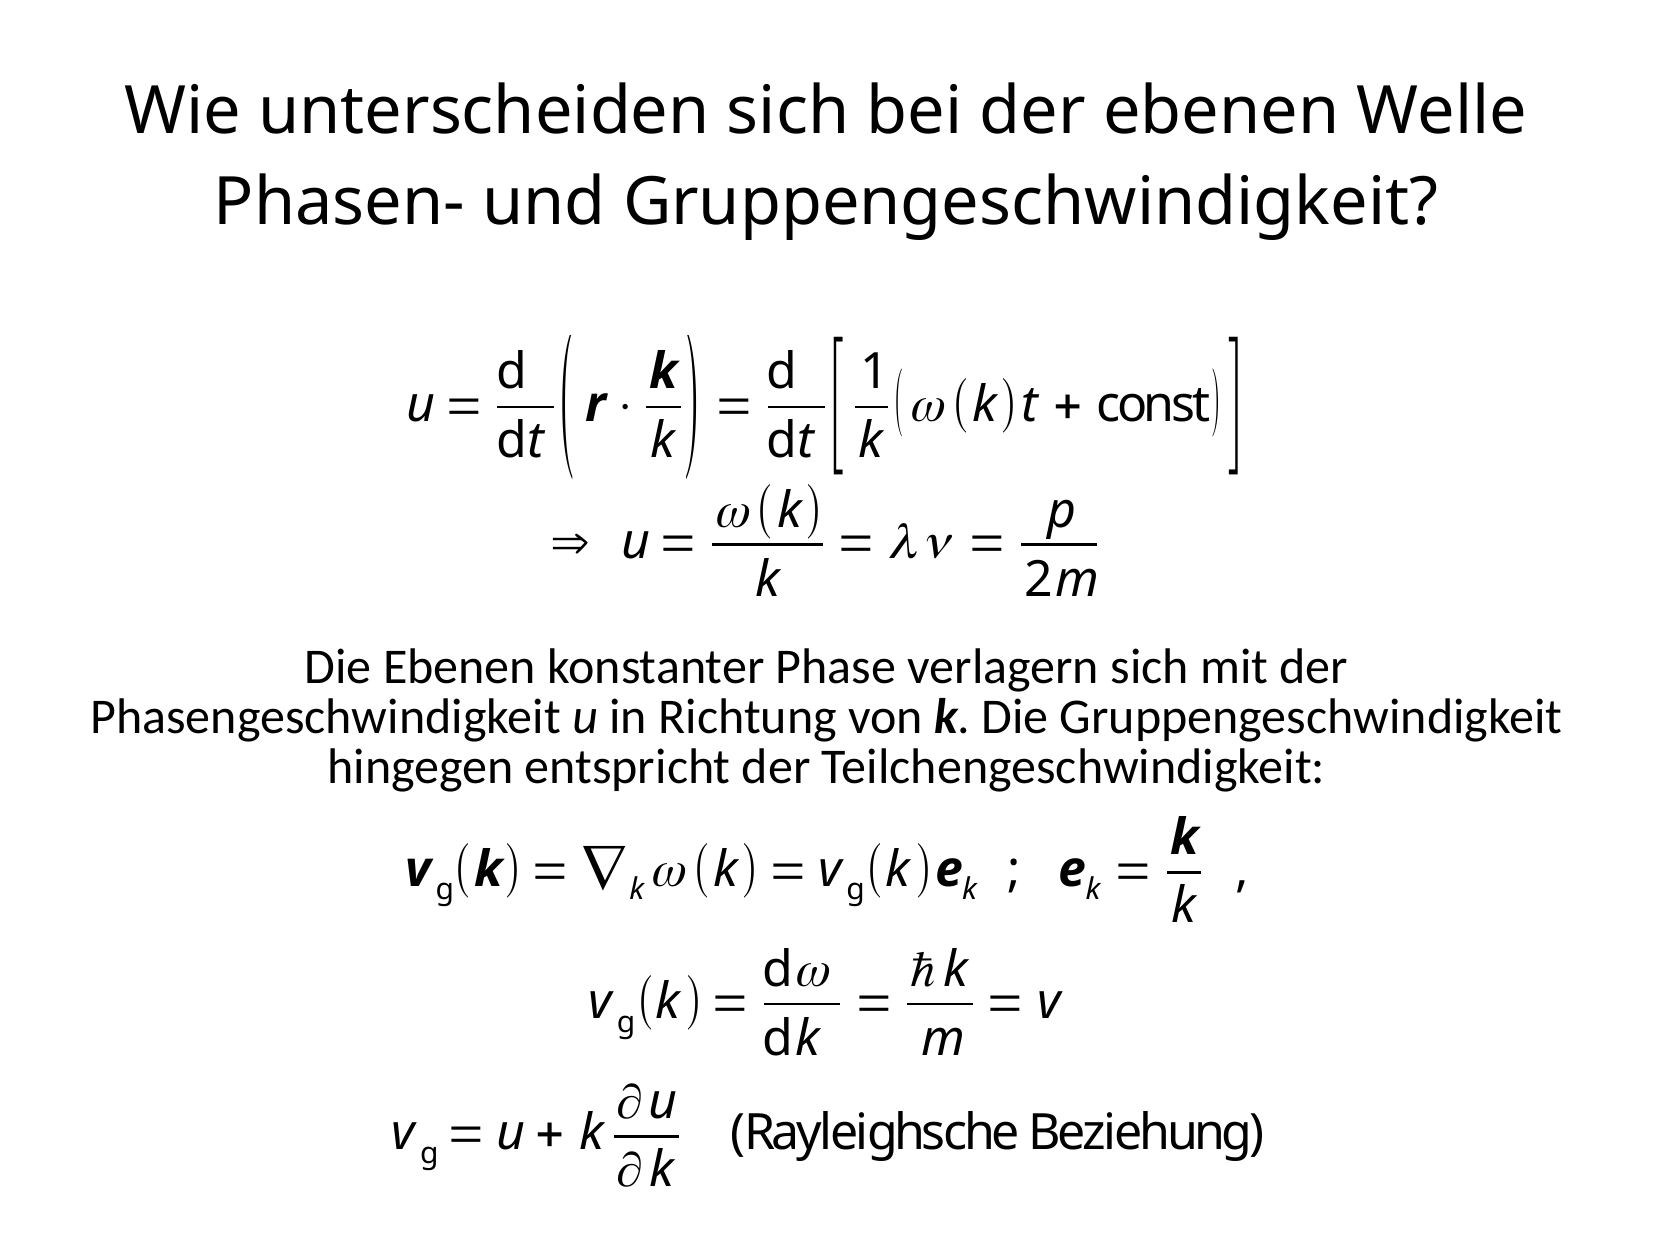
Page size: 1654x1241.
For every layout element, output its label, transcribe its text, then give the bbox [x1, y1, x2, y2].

chart [385, 807, 1268, 1201]
subtitle Die Ebenen konstanter Phase verlagern sich mit der Phasengeschwindigkeit u in Richtung von k. Die Gruppengeschwindigkeit hingegen entspricht der Teilchengeschwindigkeit: [82, 361, 1571, 1081]
chart [400, 335, 1253, 610]
title Wie unterscheiden sich bei der ebenen Welle Phasen- und Gruppengeschwindigkeit? [82, 49, 1571, 257]
